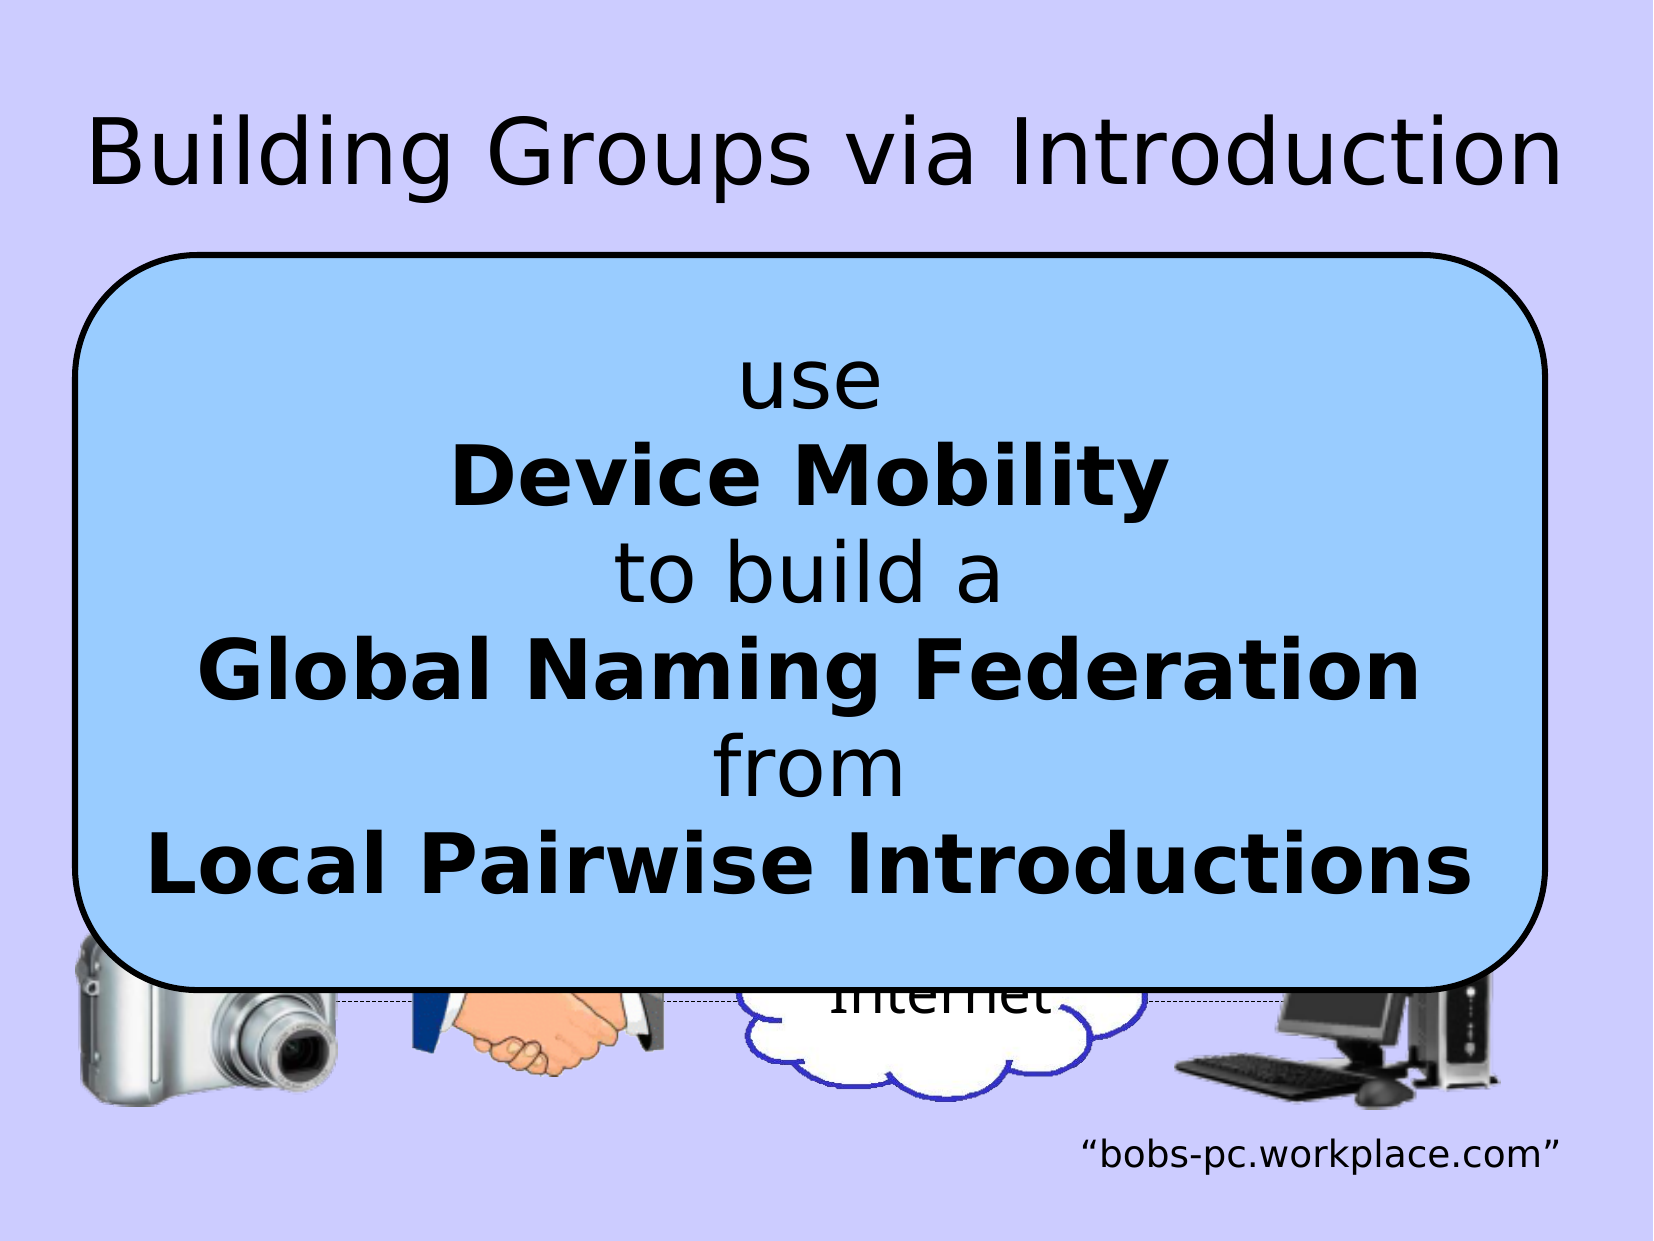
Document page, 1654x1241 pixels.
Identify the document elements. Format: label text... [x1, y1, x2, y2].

picture [735, 991, 1148, 1102]
picture [1174, 963, 1501, 1111]
text_box Internet [772, 991, 1111, 1010]
picture [75, 903, 338, 1107]
title Building Groups via Introduction [82, 49, 1571, 257]
picture [405, 991, 668, 1077]
text_box use Device Mobility to build a Global Naming Federation from Local Pairwise Introductions [75, 257, 1546, 991]
text_box “bobs-pc.workplace.com” [1065, 1125, 1606, 1169]
